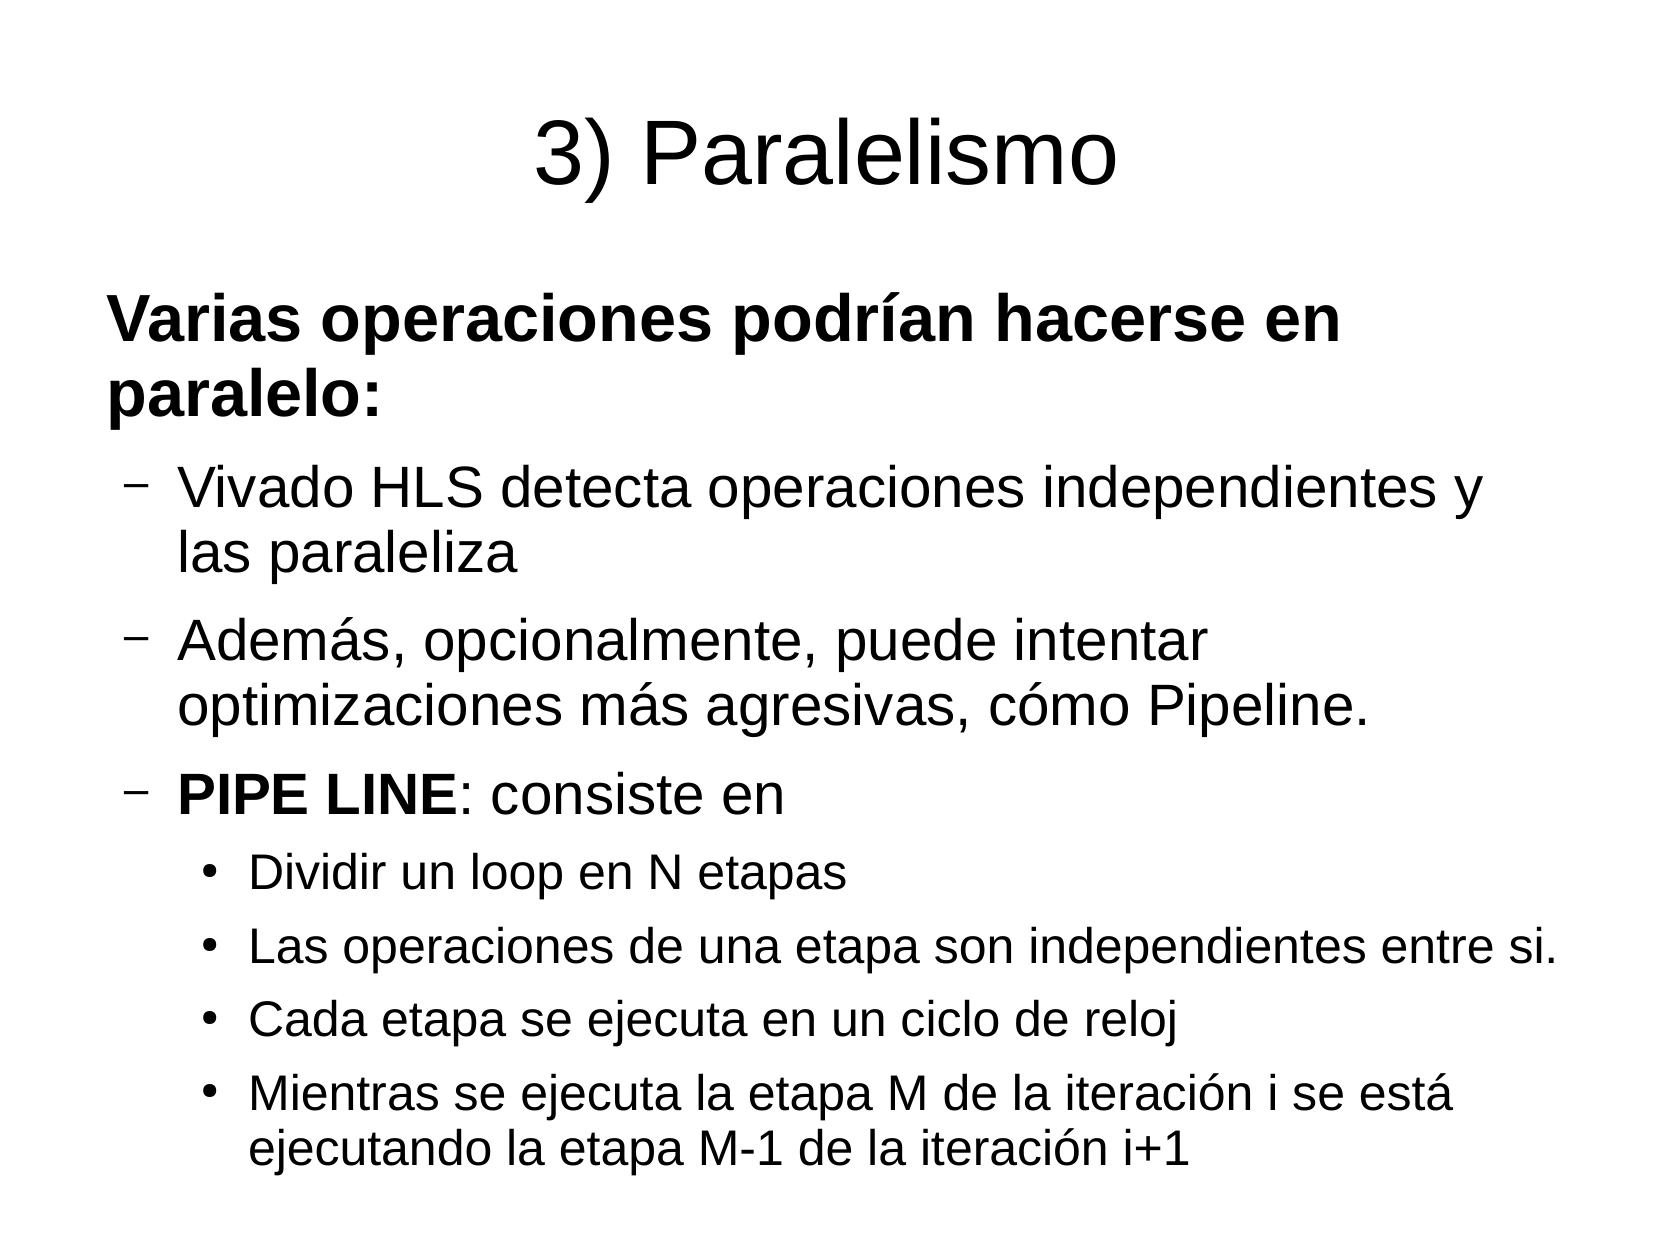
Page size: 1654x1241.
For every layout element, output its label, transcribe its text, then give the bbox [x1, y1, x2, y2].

title 3) Paralelismo [82, 49, 1571, 257]
list Varias operaciones podrían hacerse en paralelo: Vivado HLS detecta operaciones independientes y las paraleliza Además, opcionalmente, puede intentar optimizaciones más agresivas, cómo Pipeline. PIPE LINE: consiste en Dividir un loop en N etapas Las operaciones de una etapa son independientes entre si. Cada etapa se ejecuta en un ciclo de reloj Mientras se ejecuta la etapa M de la iteración i se está ejecutando la etapa M-1 de la iteración i+1 [35, 281, 1571, 1208]
